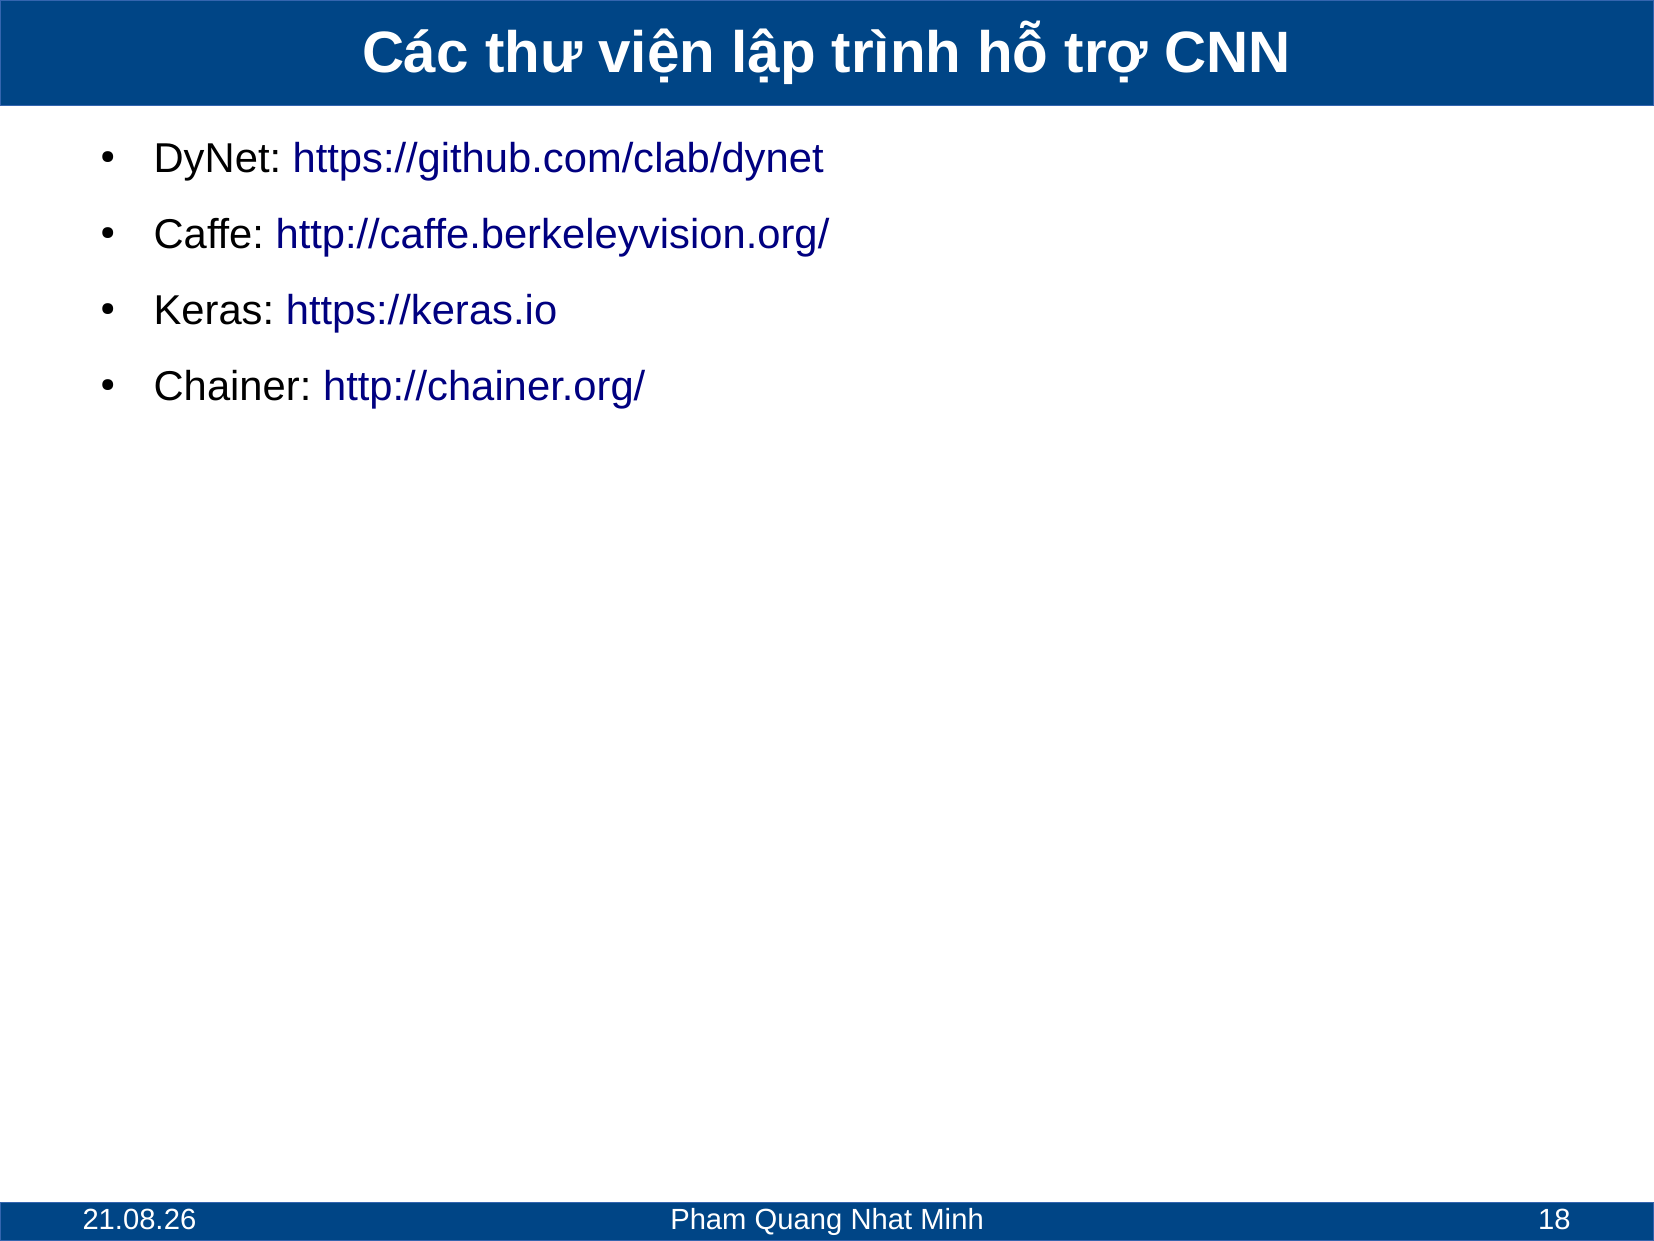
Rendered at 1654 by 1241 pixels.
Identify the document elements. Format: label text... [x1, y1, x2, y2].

title Các thư viện lập trình hỗ trợ CNN [0, 0, 1654, 106]
list DyNet: https://github.com/clab/dynet Caffe: http://caffe.berkeleyvision.org/ Keras: https://keras.io Chainer: http://chainer.org/ [82, 135, 1571, 855]
